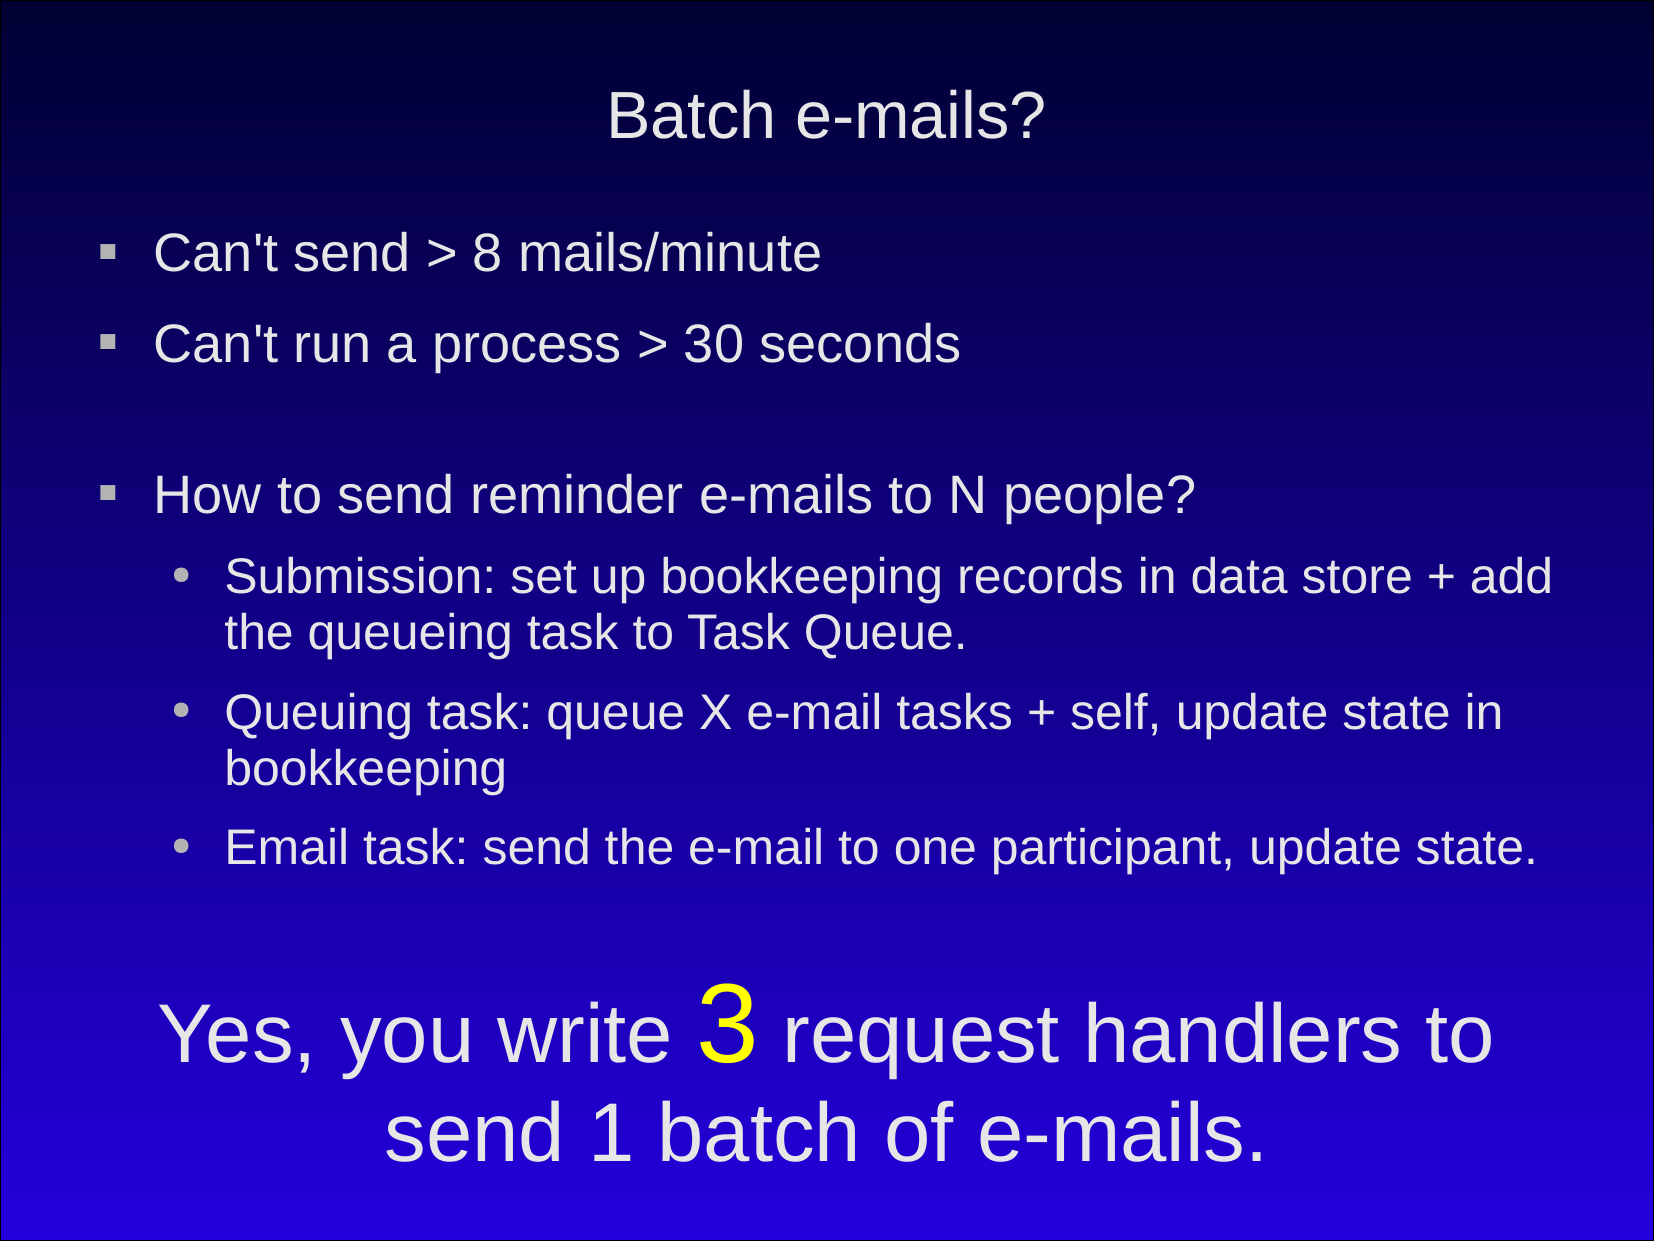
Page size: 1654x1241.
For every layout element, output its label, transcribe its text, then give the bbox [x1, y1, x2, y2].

title Batch e-mails? [82, 49, 1571, 182]
list Can't send > 8 mails/minute Can't run a process > 30 seconds How to send reminder e-mails to N people? Submission: set up bookkeeping records in data store + add the queueing task to Task Queue. Queuing task: queue X e-mail tasks + self, update state in bookkeeping Email task: send the e-mail to one participant, update state. Yes, you write 3 request handlers to send 1 batch of e-mails. [82, 222, 1571, 1180]
